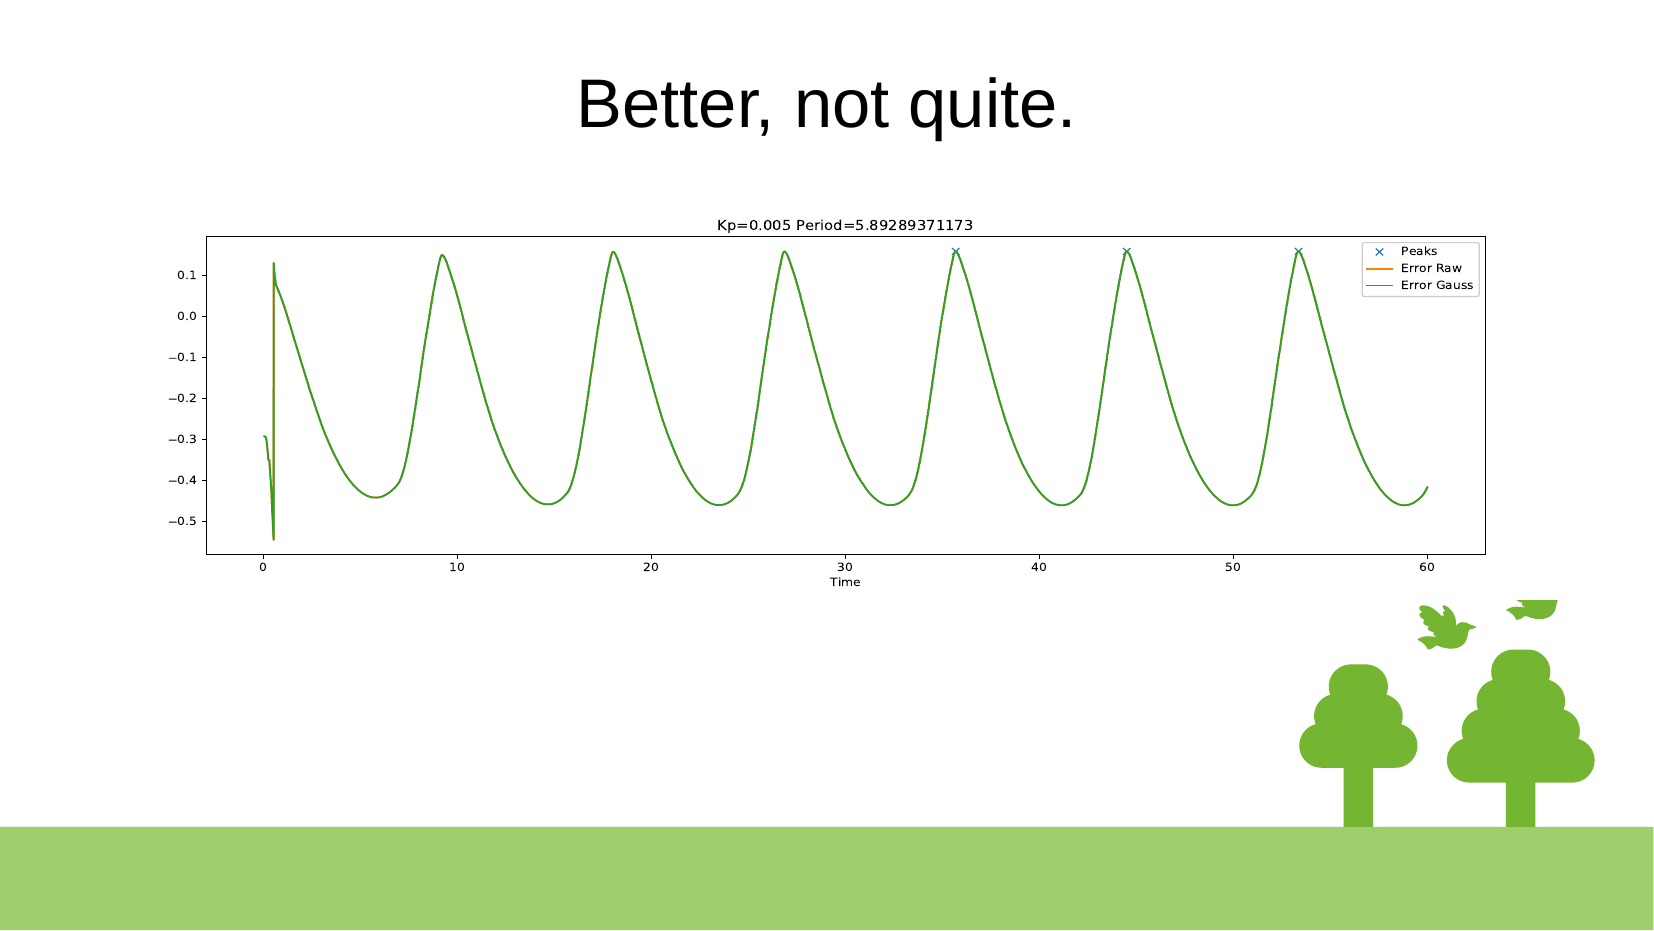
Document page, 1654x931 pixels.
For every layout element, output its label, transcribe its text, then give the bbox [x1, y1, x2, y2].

picture [0, 187, 1651, 601]
title Better, not quite. [88, 29, 1565, 178]
